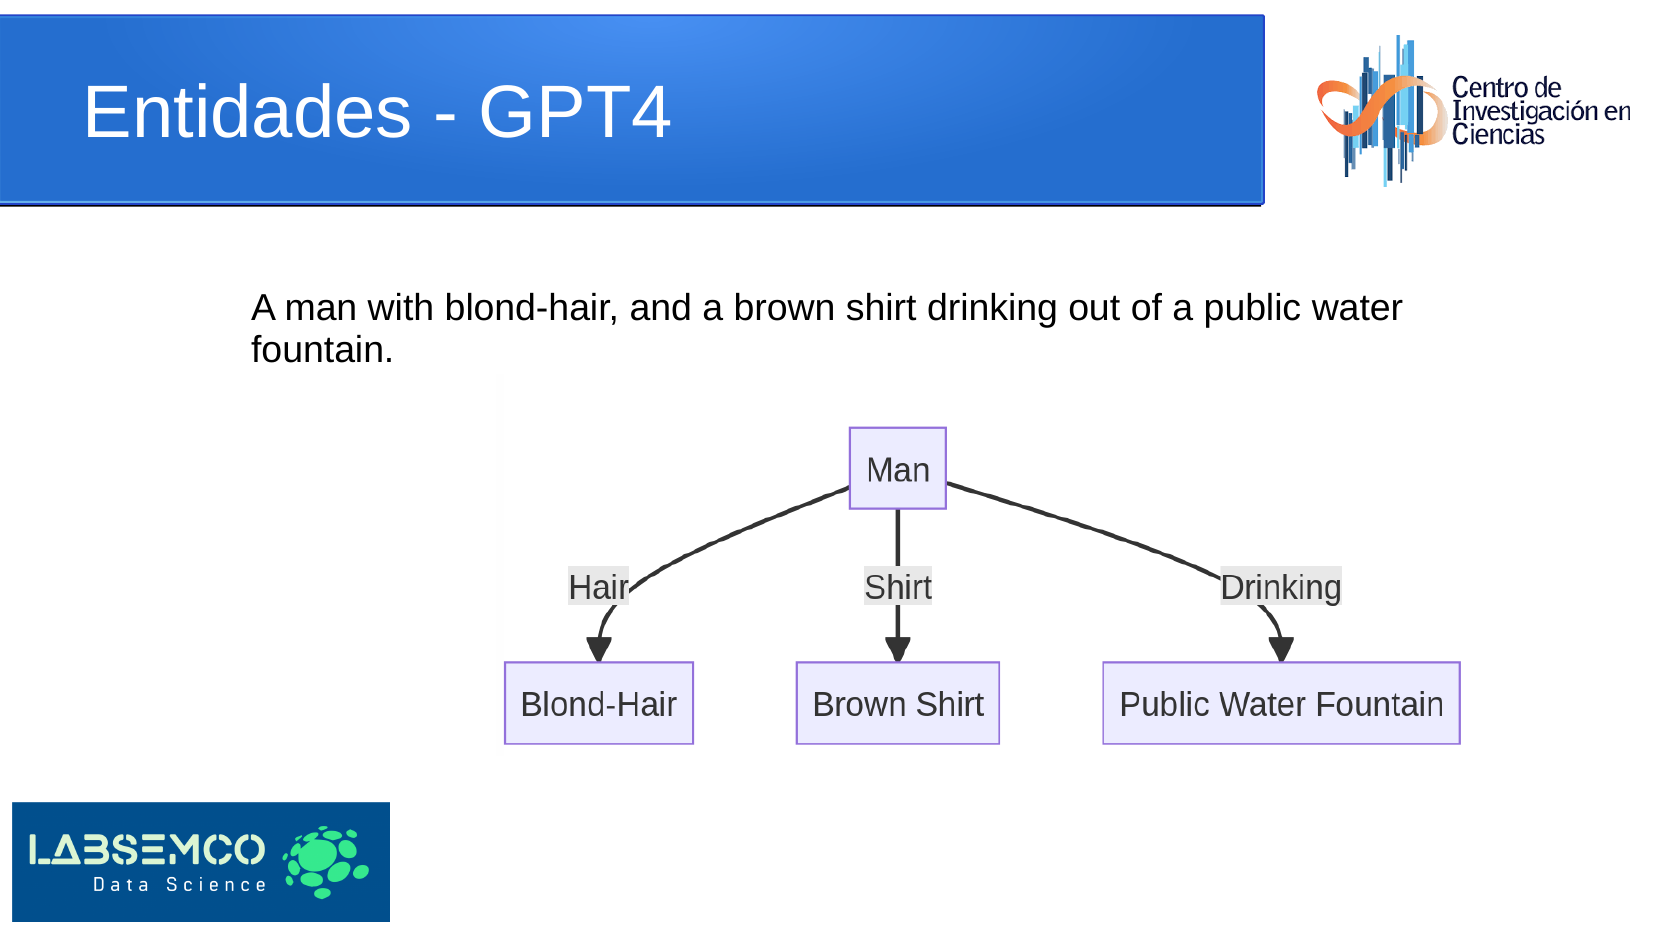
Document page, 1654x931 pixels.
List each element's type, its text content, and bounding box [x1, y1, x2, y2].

picture [1317, 35, 1630, 187]
picture [11, 801, 390, 922]
title Entidades - GPT4 [82, 35, 1235, 189]
picture [496, 378, 1477, 756]
text_box A man with blond-hair, and a brown shirt drinking out of a public water fountain. [236, 279, 1548, 378]
